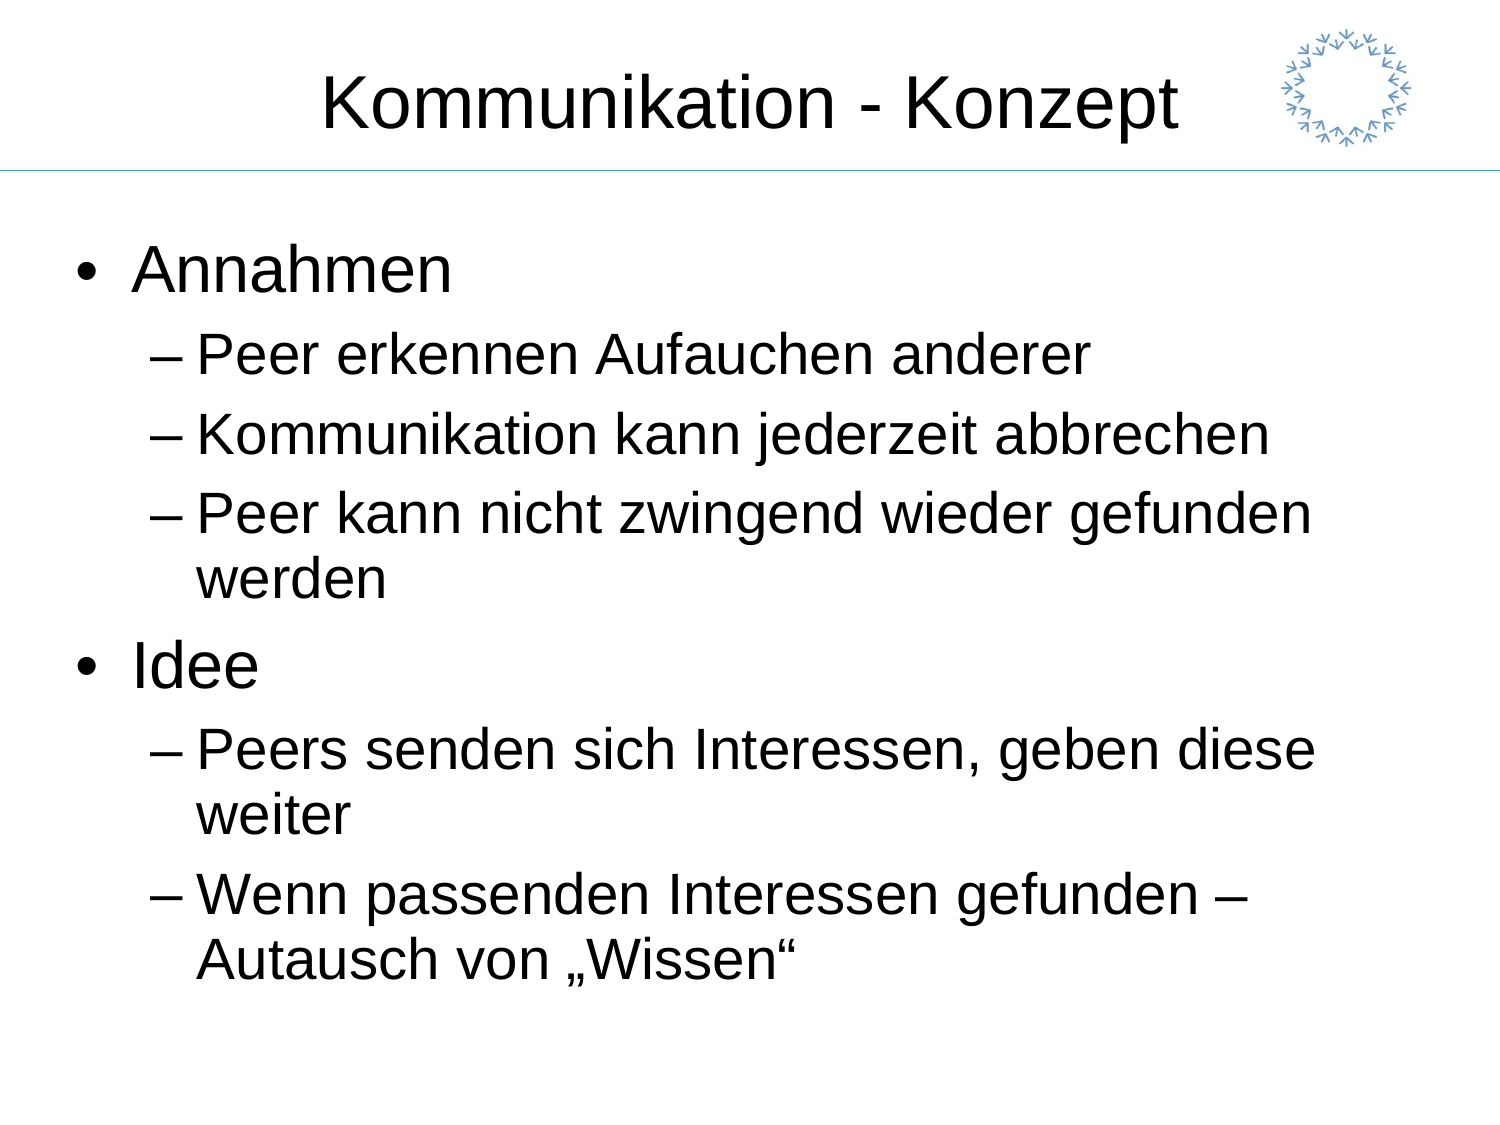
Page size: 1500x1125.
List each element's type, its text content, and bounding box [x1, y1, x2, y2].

picture [1281, 29, 1412, 57]
list Annahmen Peer erkennen Aufauchen anderer Kommunikation kann jederzeit abbrechen Peer kann nicht zwingend wieder gefunden werden Idee Peers senden sich Interessen, geben diese weiter Wenn passenden Interessen gefunden – Autausch von „Wissen“ [75, 232, 1426, 990]
title Kommunikation - Konzept [75, 57, 1426, 148]
